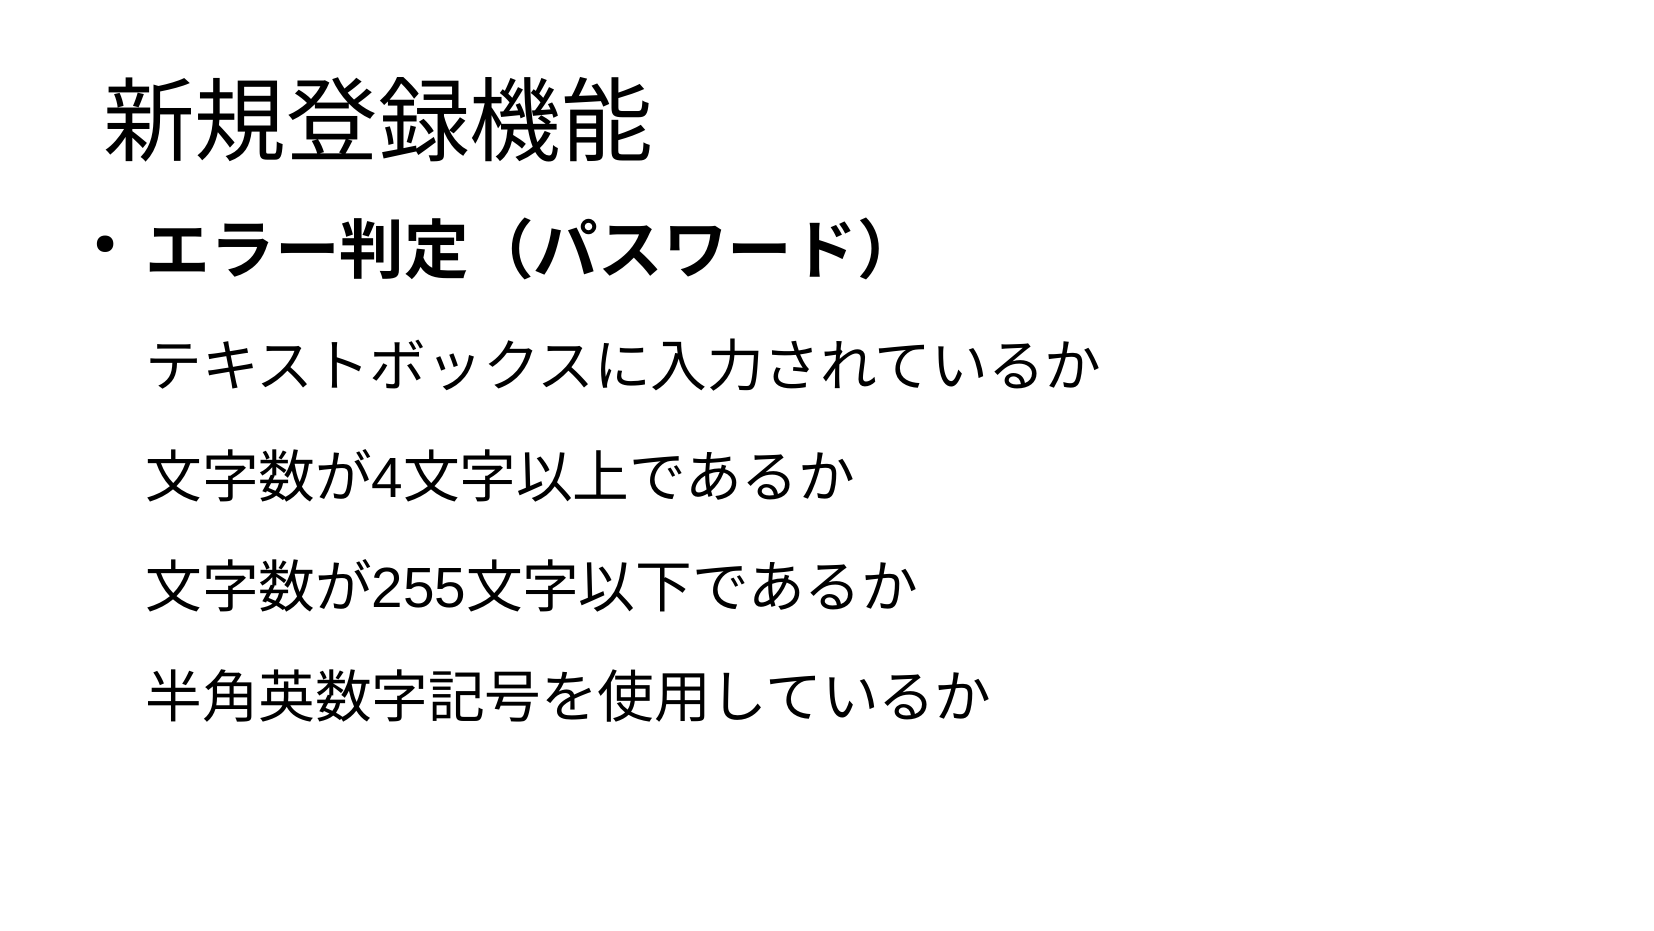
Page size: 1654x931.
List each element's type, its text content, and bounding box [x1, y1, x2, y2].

title 新規登録機能 [82, 37, 1571, 193]
list エラー判定（パスワード） テキストボックスに入力されているか 文字数が4文字以上であるか 文字数が255文字以下であるか 半角英数字記号を使用しているか [76, 198, 1565, 739]
